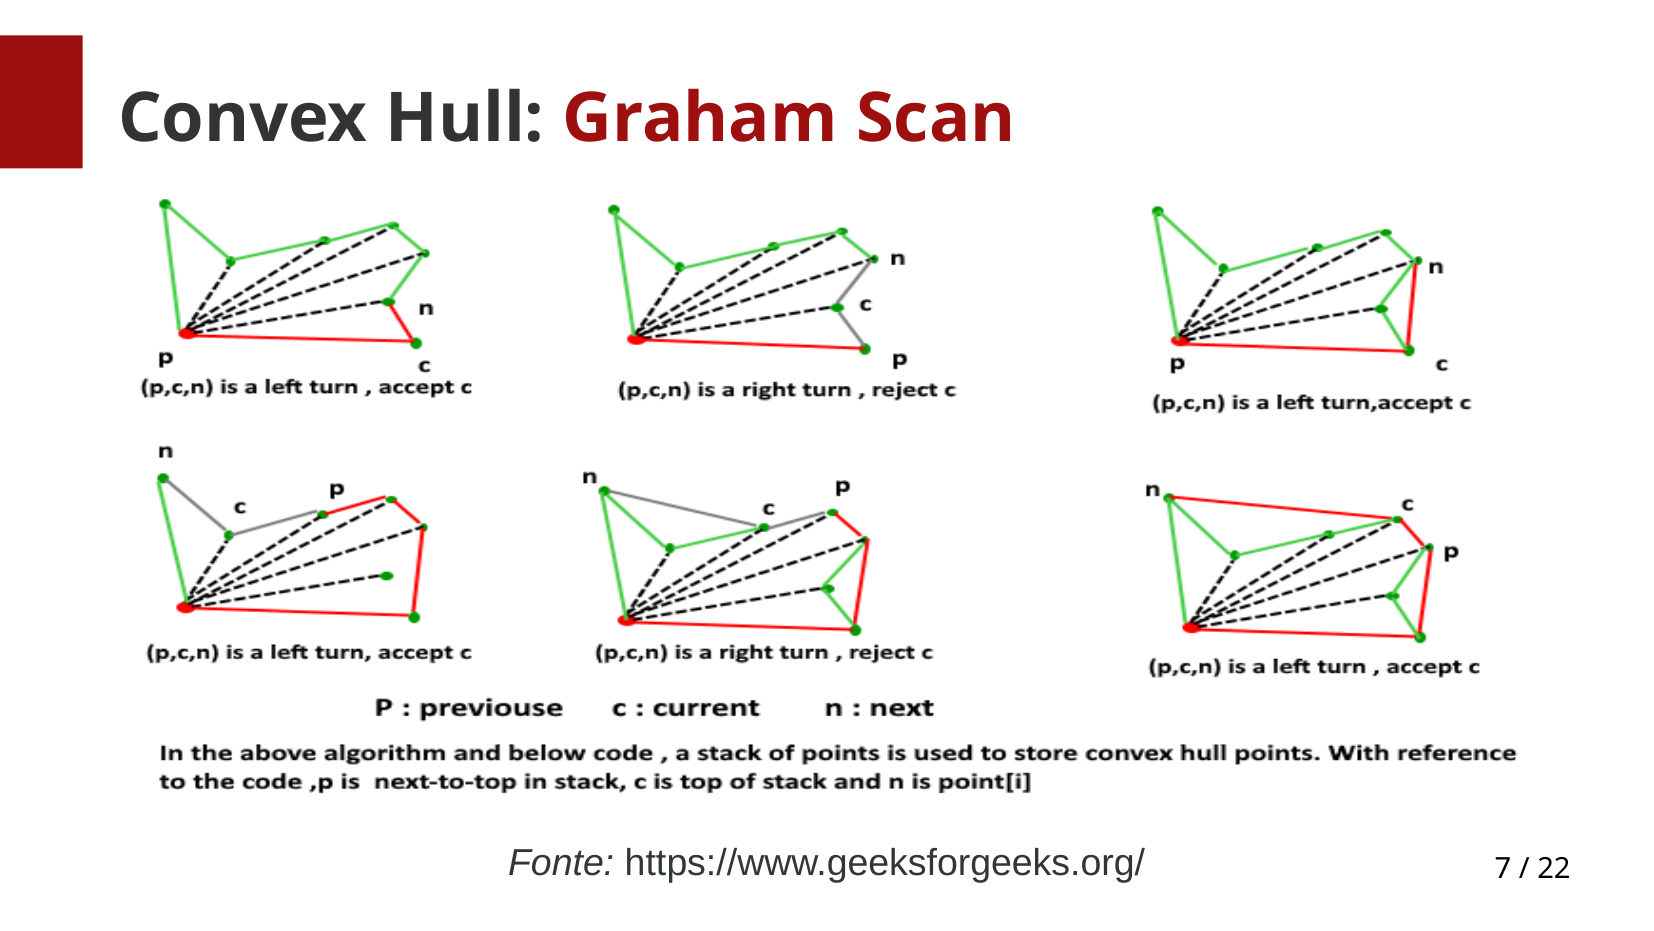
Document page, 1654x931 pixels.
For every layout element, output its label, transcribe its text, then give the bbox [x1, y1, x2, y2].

text_box Fonte: https://www.geeksforgeeks.org/ [0, 834, 1654, 892]
picture [118, 168, 1550, 816]
title Convex Hull: Graham Scan [118, 37, 1571, 193]
